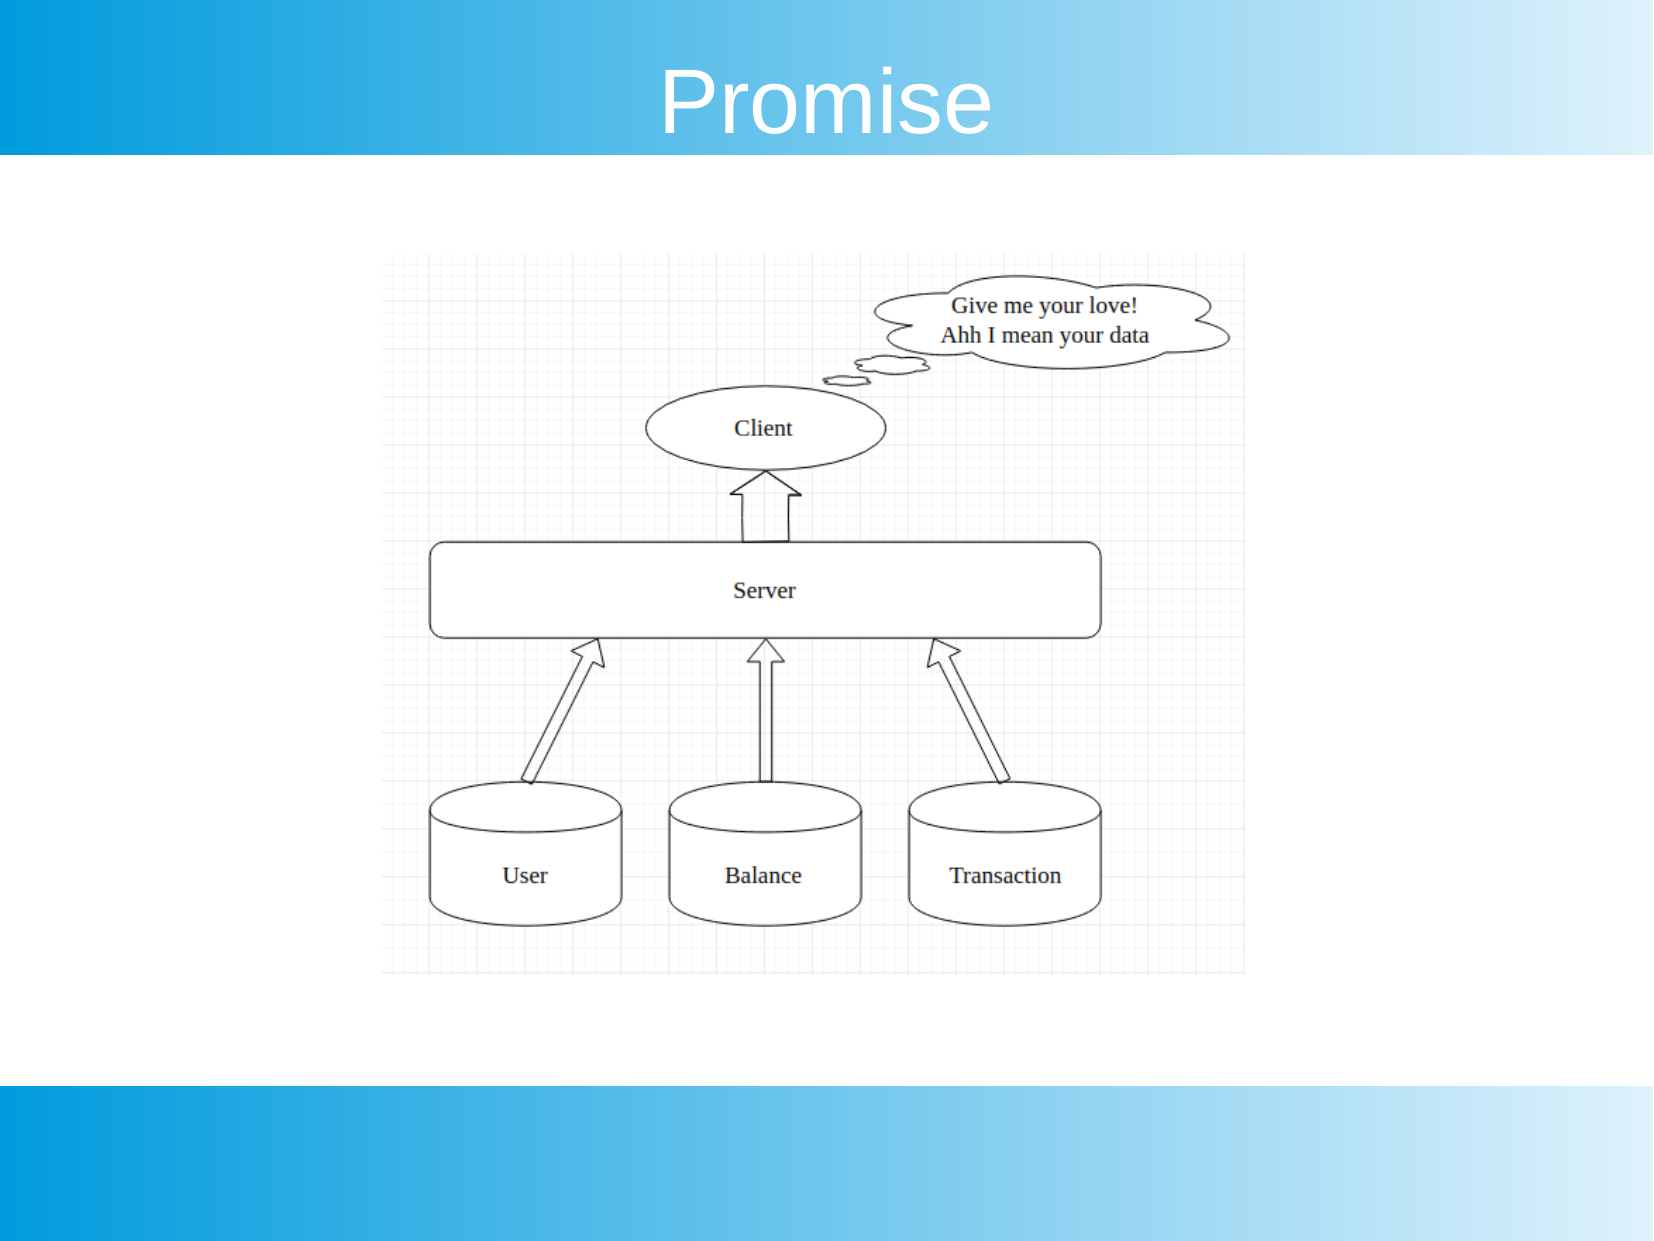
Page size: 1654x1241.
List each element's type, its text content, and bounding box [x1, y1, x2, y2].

picture [382, 254, 1246, 975]
title Promise [82, 49, 1571, 155]
